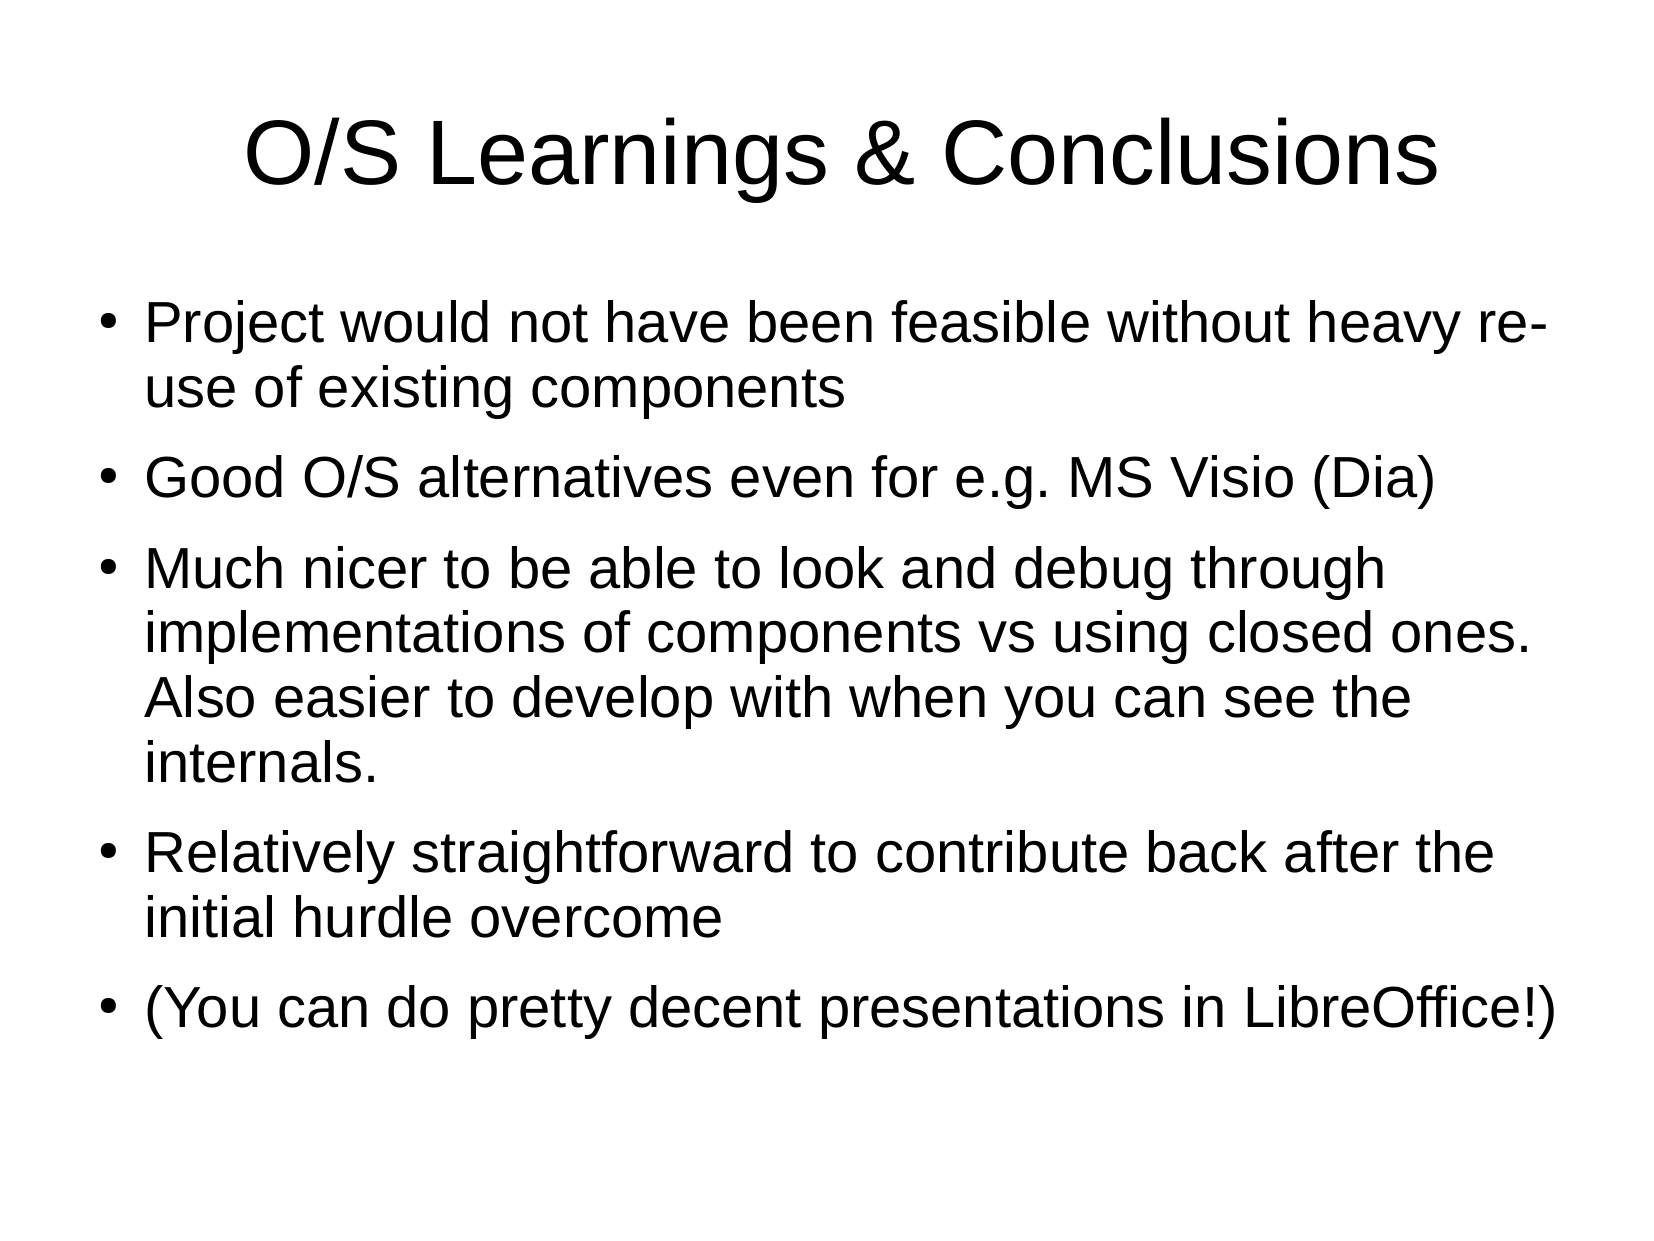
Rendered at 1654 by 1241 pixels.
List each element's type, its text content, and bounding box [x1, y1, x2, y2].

list Project would not have been feasible without heavy re-use of existing components Good O/S alternatives even for e.g. MS Visio (Dia) Much nicer to be able to look and debug through implementations of components vs using closed ones. Also easier to develop with when you can see the internals. Relatively straightforward to contribute back after the initial hurdle overcome (You can do pretty decent presentations in LibreOffice!) [82, 290, 1571, 1109]
title O/S Learnings & Conclusions [82, 49, 1571, 257]
